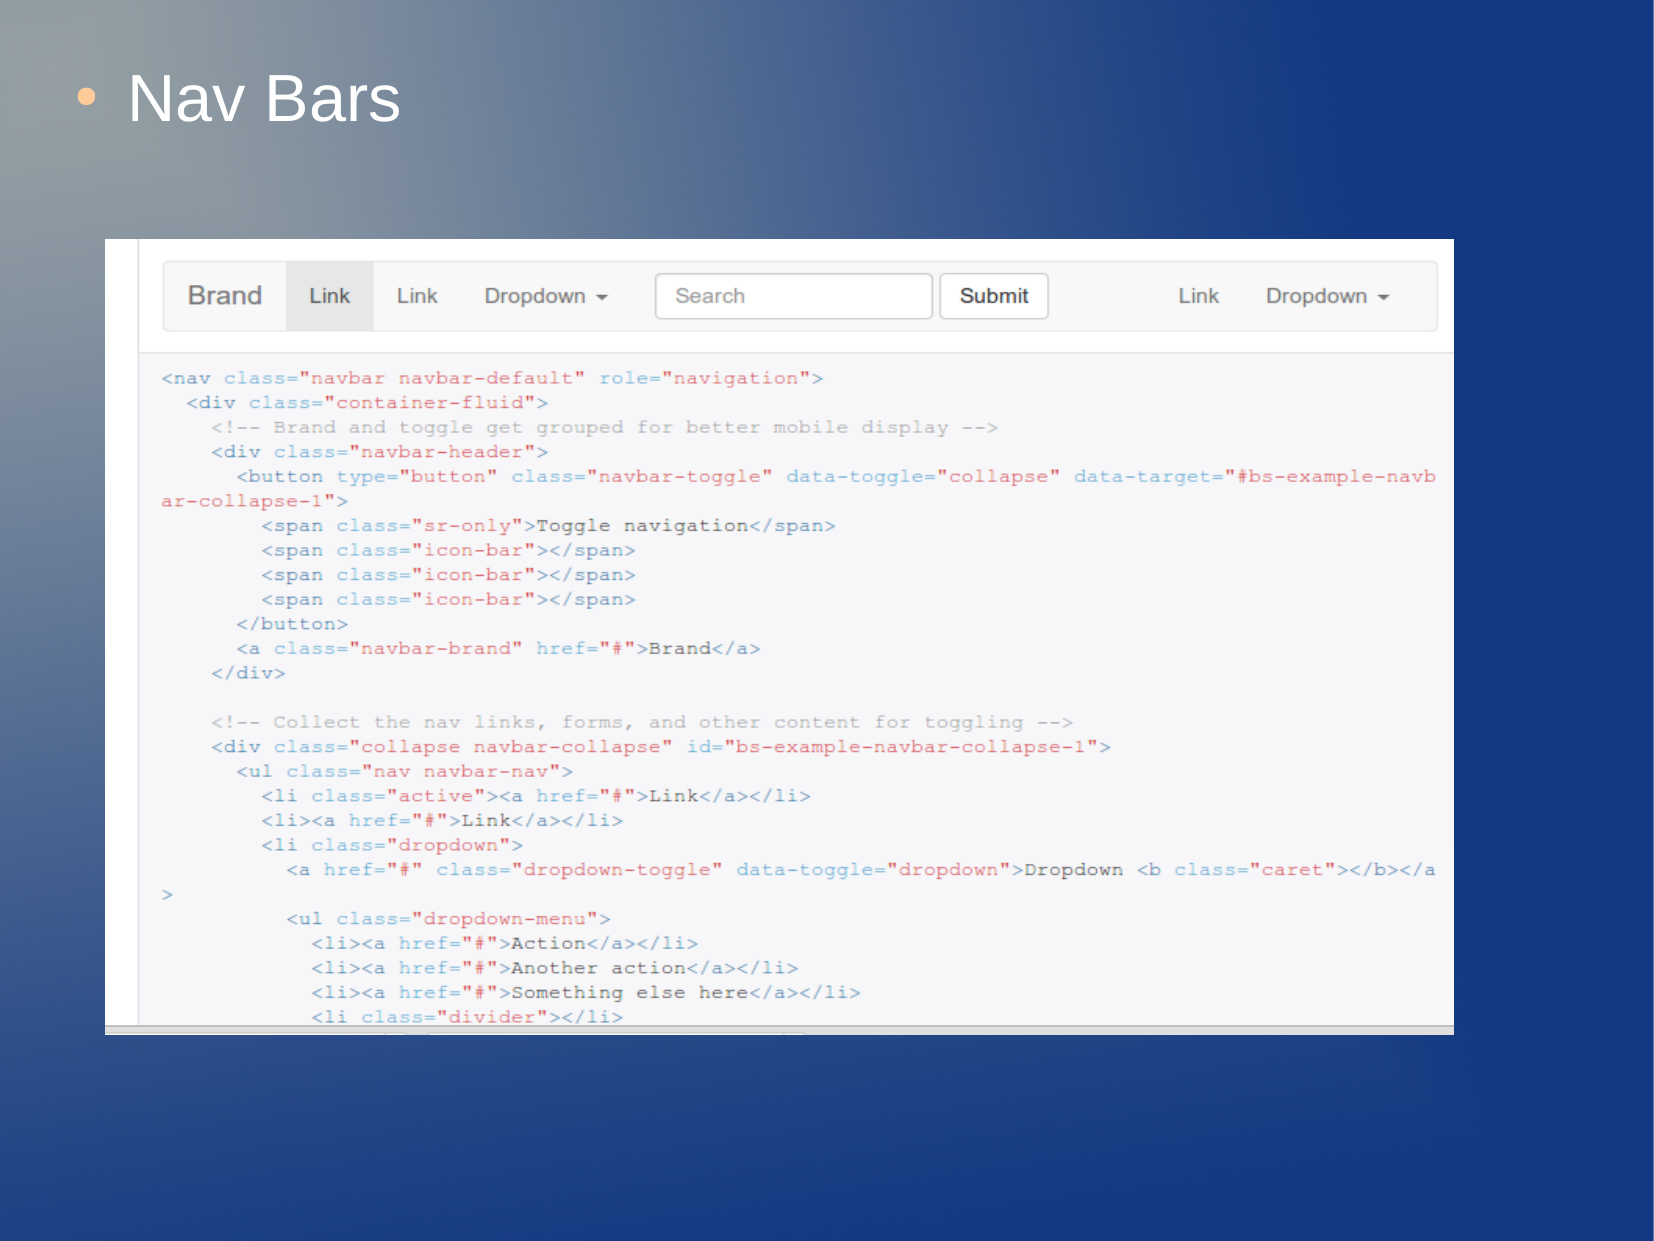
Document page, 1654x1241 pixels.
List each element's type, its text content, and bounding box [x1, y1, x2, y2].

picture [0, 0, 1654, 1241]
list Nav Bars [56, 60, 1546, 781]
